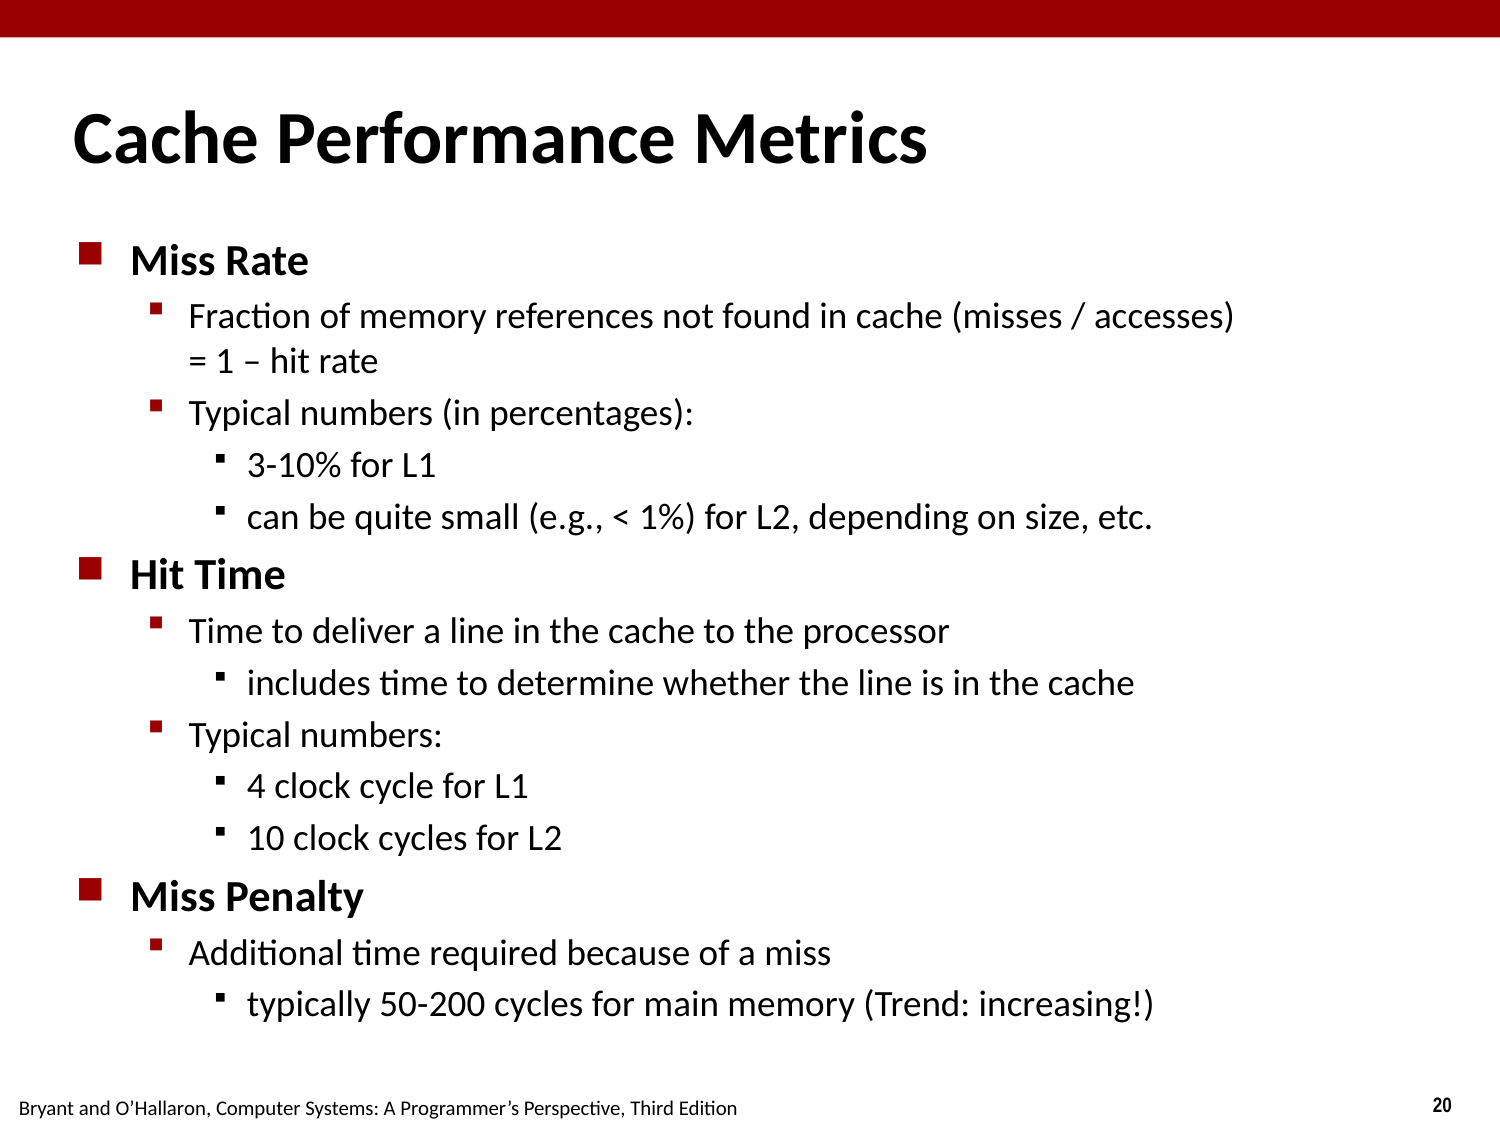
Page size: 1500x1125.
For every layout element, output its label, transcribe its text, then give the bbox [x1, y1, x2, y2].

title Cache Performance Metrics [58, 71, 1304, 197]
list Miss Rate Fraction of memory references not found in cache (misses / accesses) = 1 – hit rate Typical numbers (in percentages): 3-10% for L1 can be quite small (e.g., < 1%) for L2, depending on size, etc. Hit Time Time to deliver a line in the cache to the processor includes time to determine whether the line is in the cache Typical numbers: 4 clock cycle for L1 10 clock cycles for L2 Miss Penalty Additional time required because of a miss typically 50-200 cycles for main memory (Trend: increasing!) [65, 223, 1475, 1040]
